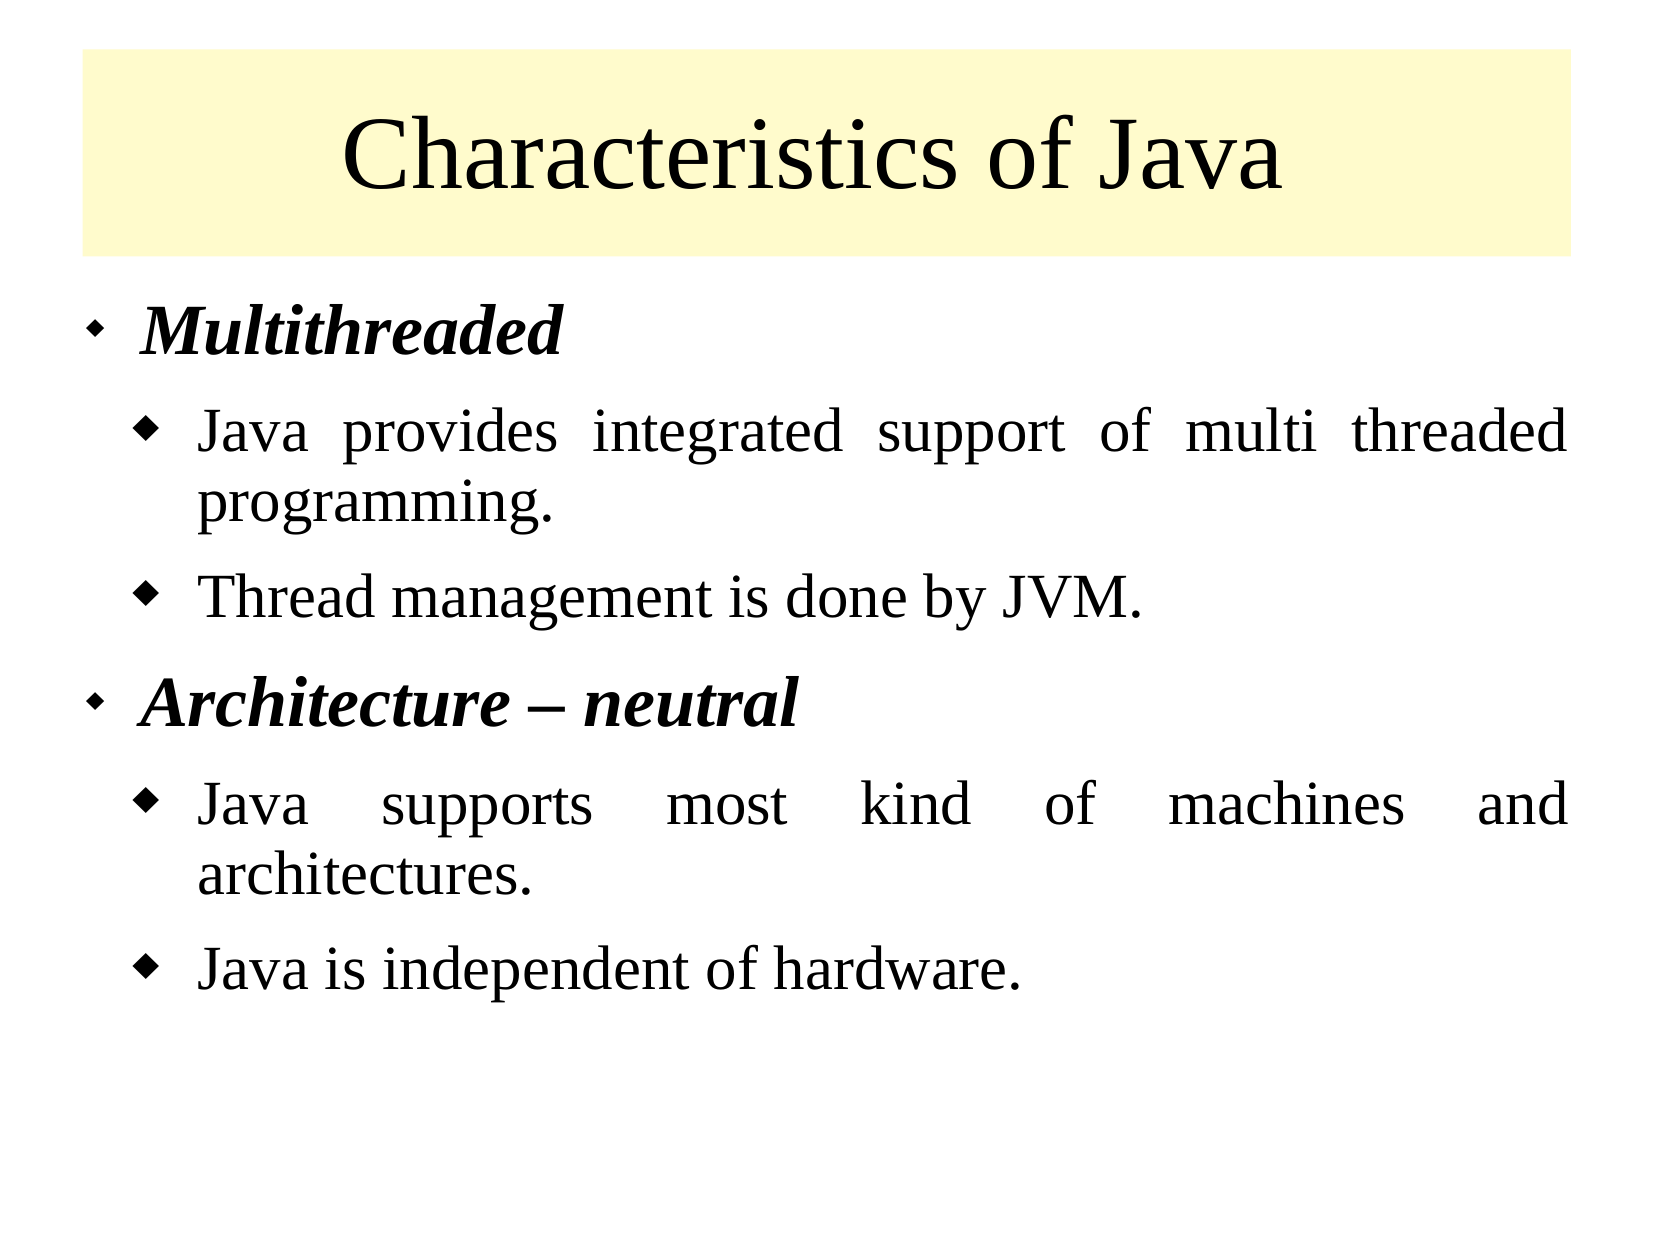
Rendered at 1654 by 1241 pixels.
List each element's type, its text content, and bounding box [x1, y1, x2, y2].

title Characteristics of Java [82, 49, 1571, 257]
list Multithreaded Java provides integrated support of multi threaded programming. Thread management is done by JVM. Architecture – neutral Java supports most kind of machines and architectures. Java is independent of hardware. [82, 290, 1571, 1010]
